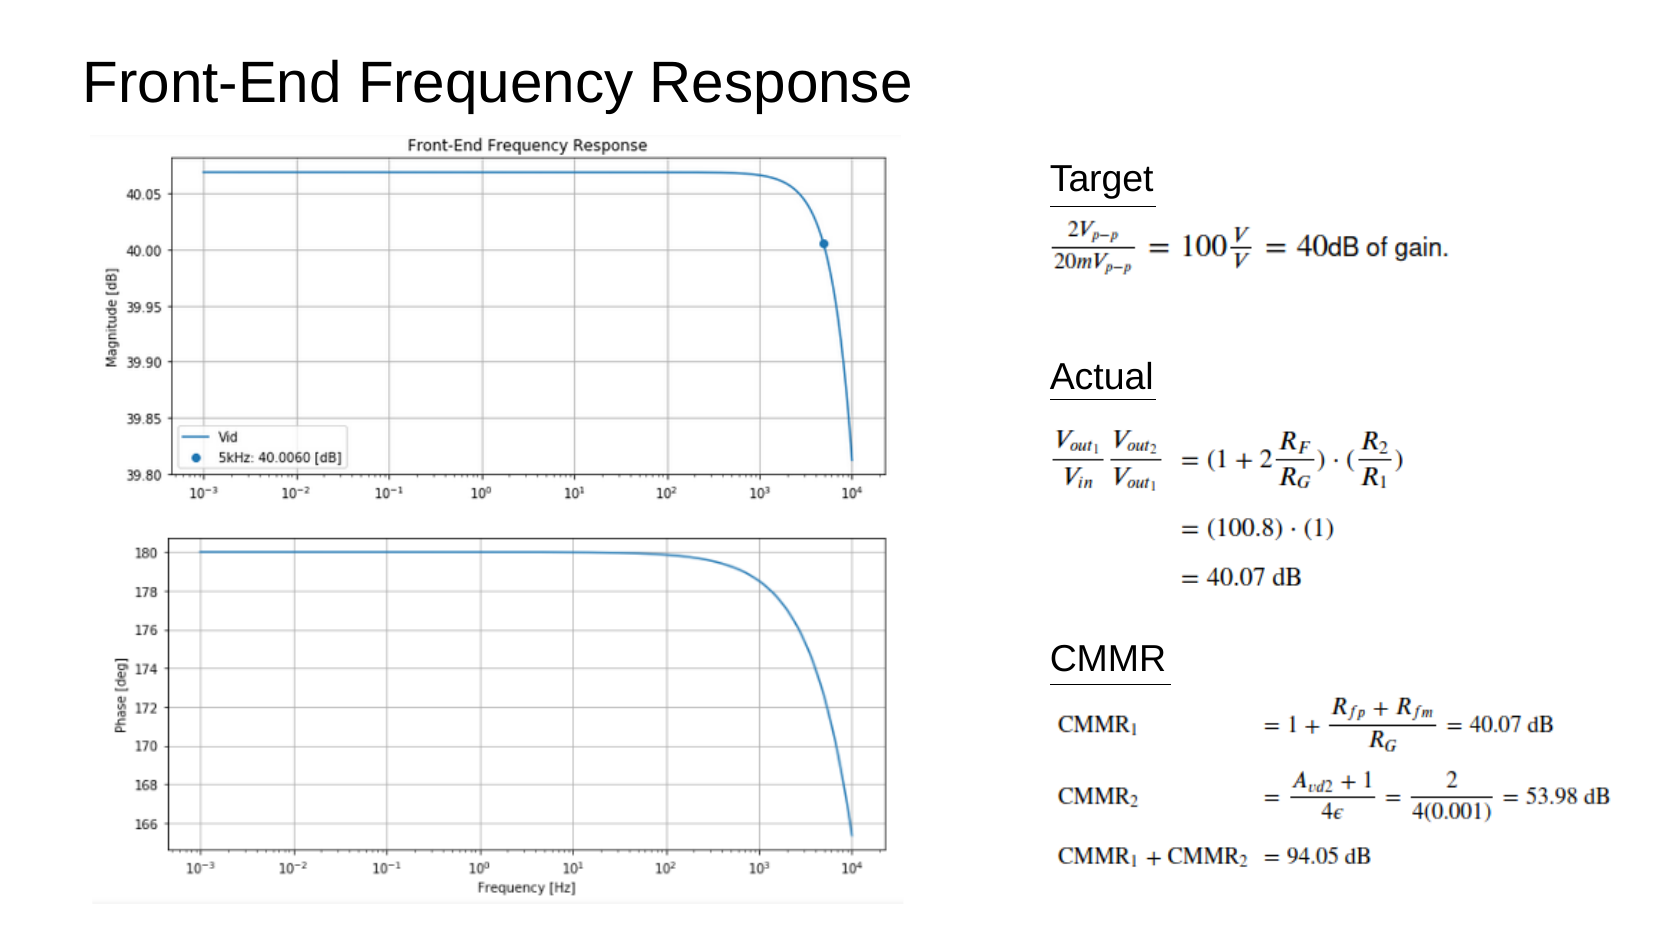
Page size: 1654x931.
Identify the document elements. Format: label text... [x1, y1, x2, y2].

text_box CMMR [1035, 630, 1216, 687]
text_box Target [1035, 150, 1216, 207]
picture [1050, 418, 1411, 605]
title Front-End Frequency Response [82, 37, 1571, 193]
picture [1042, 689, 1615, 879]
picture [92, 525, 904, 904]
text_box Actual [1035, 348, 1216, 406]
picture [1046, 209, 1456, 290]
picture [90, 135, 901, 514]
